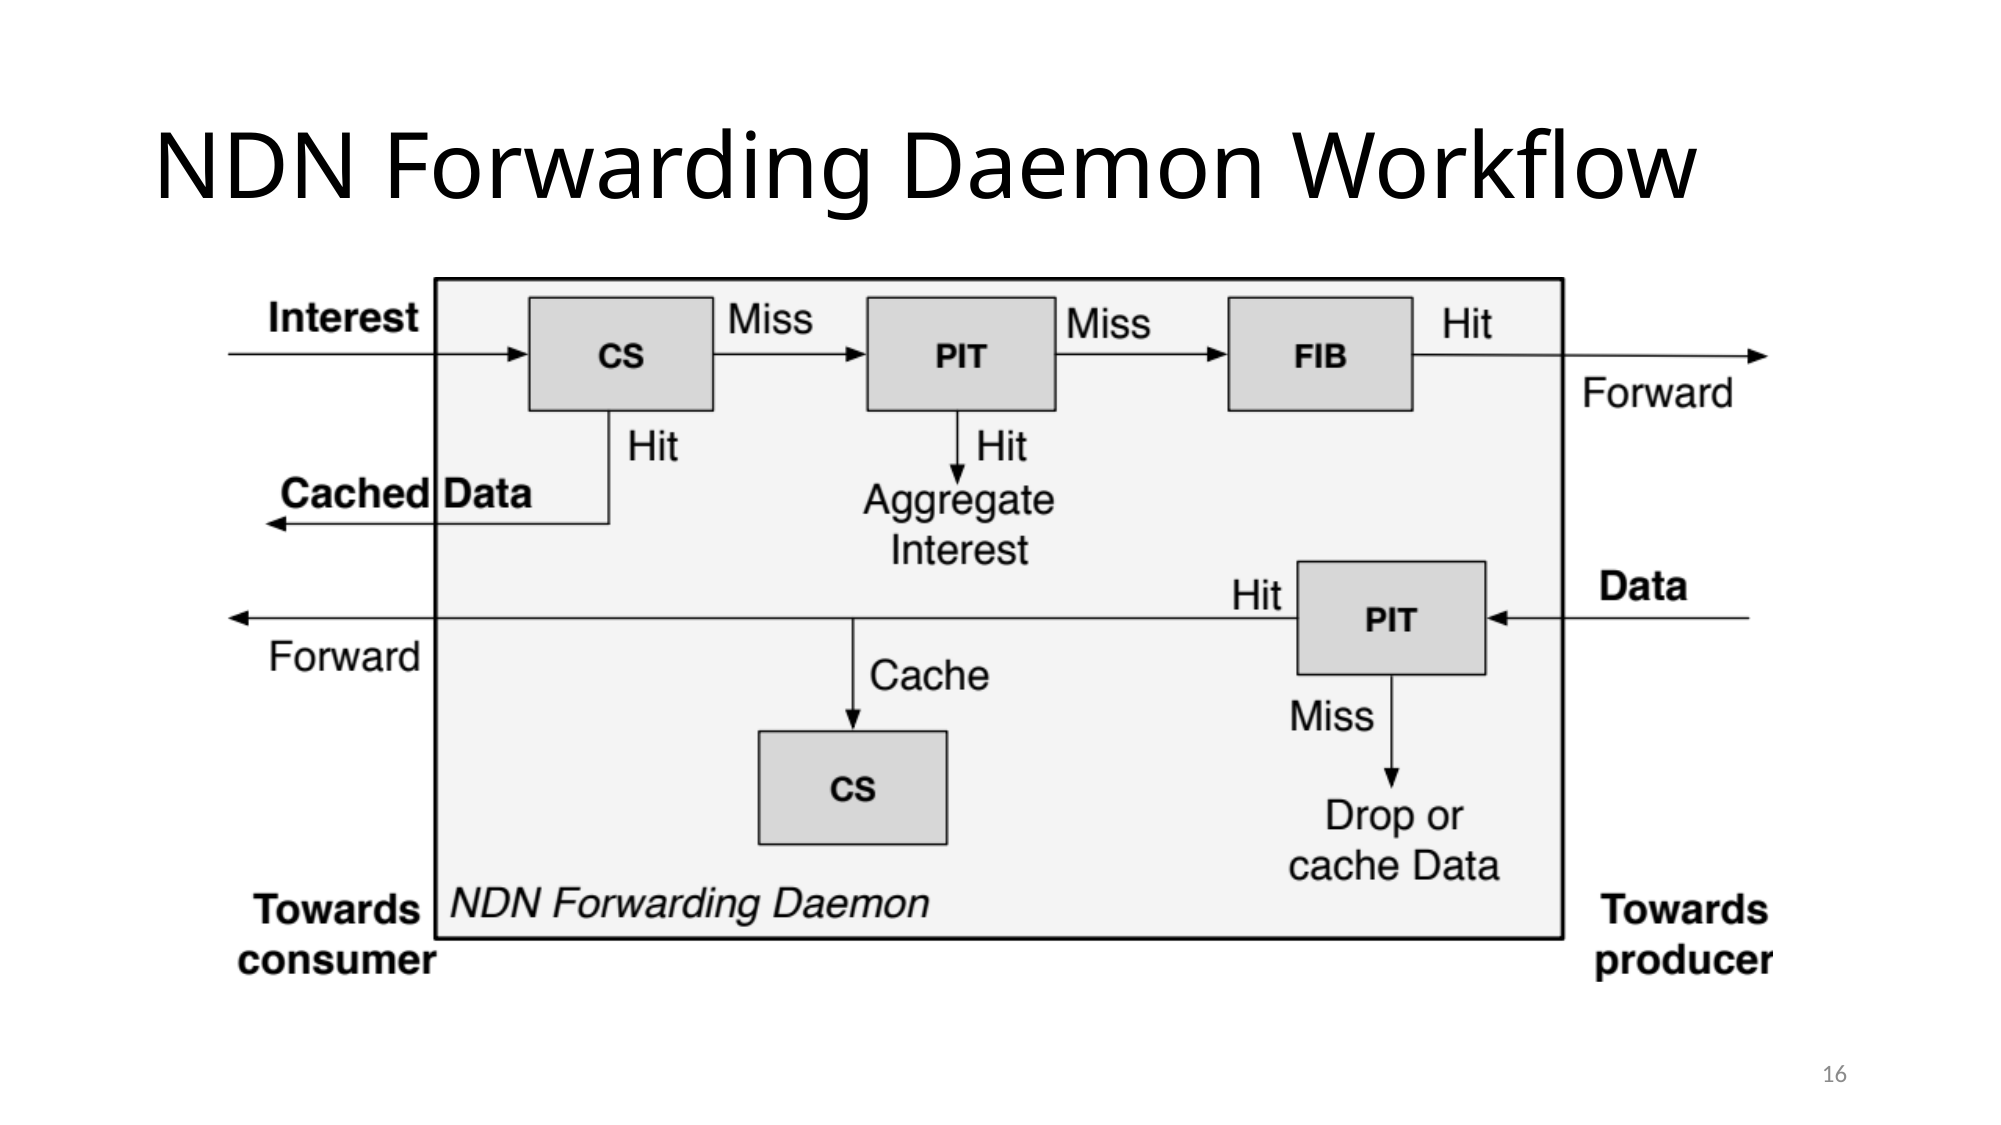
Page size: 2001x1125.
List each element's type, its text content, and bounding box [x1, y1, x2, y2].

title NDN Forwarding Daemon Workflow [137, 59, 1863, 278]
slide_number <number> [1412, 1042, 1863, 1103]
picture [227, 277, 1773, 982]
